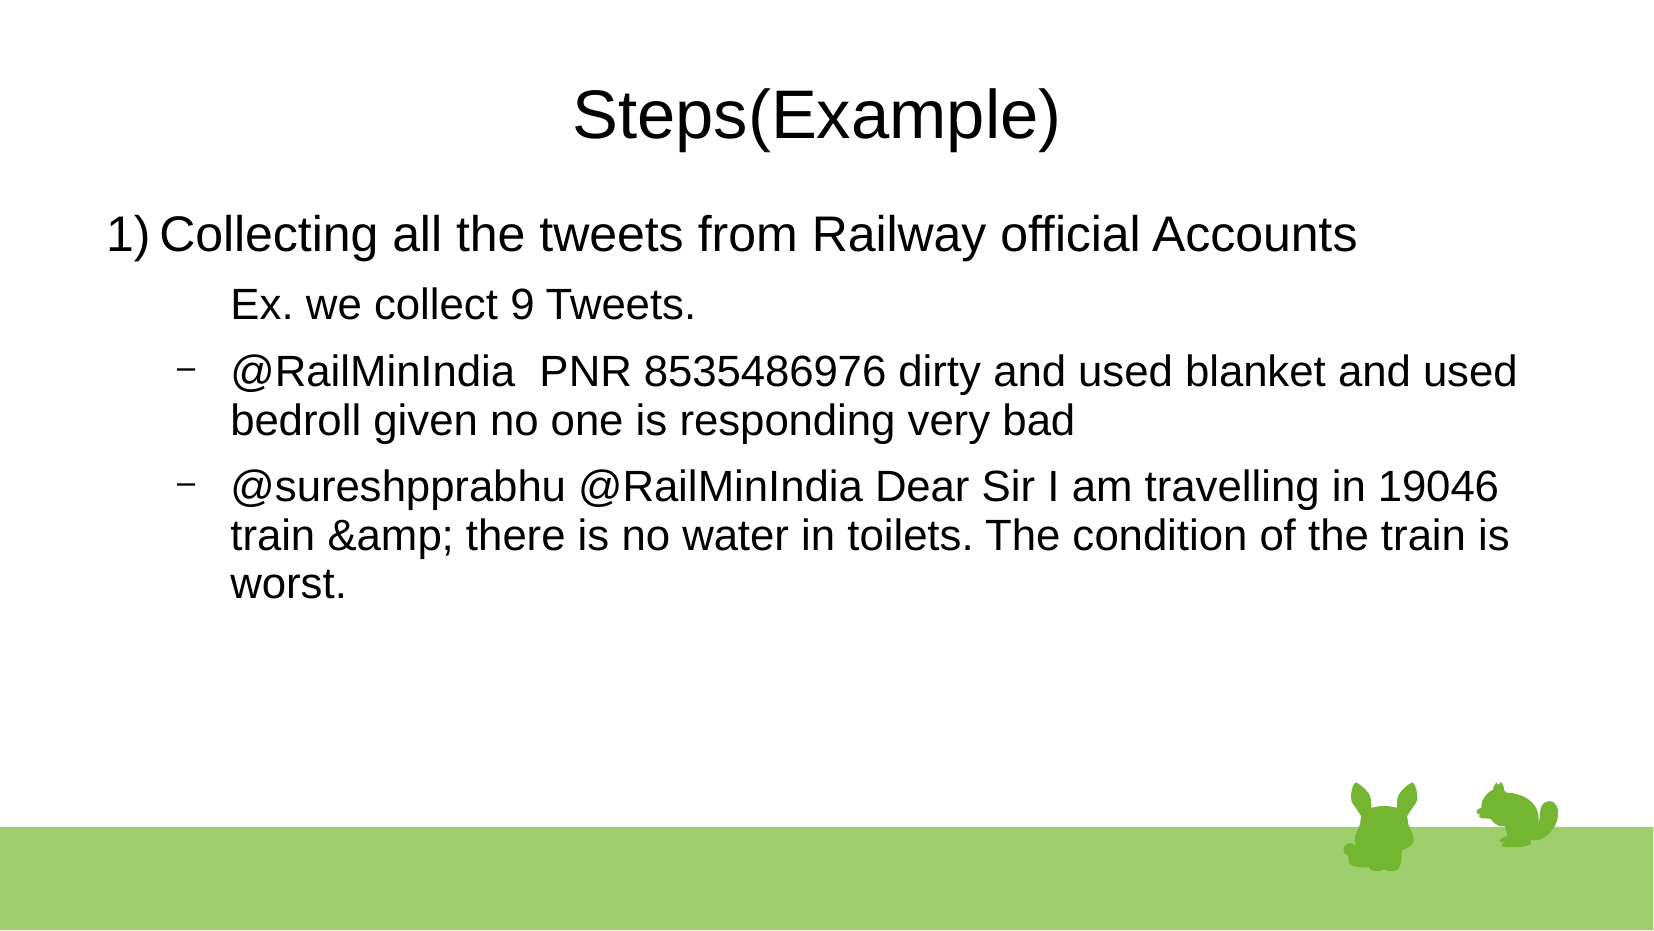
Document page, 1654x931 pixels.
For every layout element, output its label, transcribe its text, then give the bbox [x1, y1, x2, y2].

list Collecting all the tweets from Railway official Accounts Ex. we collect 9 Tweets. @RailMinIndia PNR 8535486976 dirty and used blanket and used bedroll given no one is responding very bad @sureshpprabhu @RailMinIndia Dear Sir I am travelling in 19046 train &amp; there is no water in toilets. The condition of the train is worst. [88, 206, 1565, 739]
title Steps(Example) [82, 37, 1571, 193]
